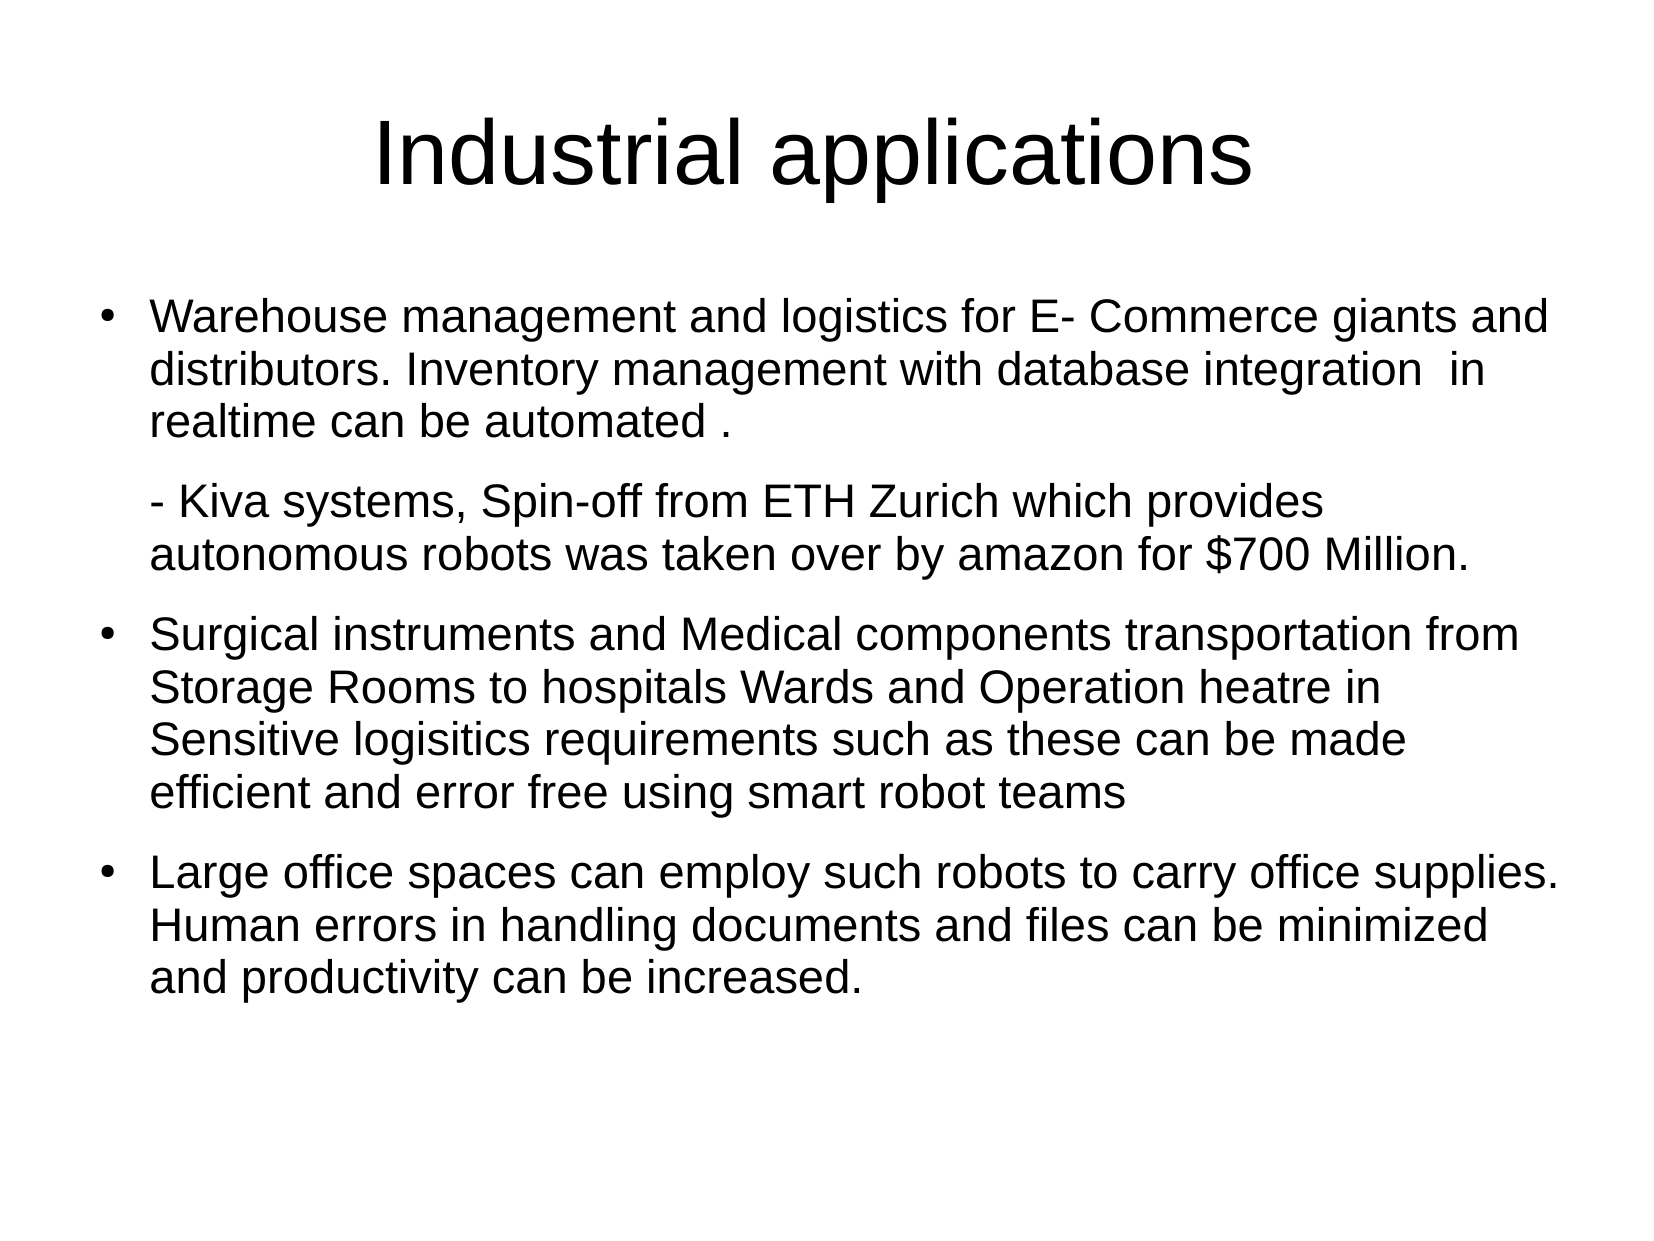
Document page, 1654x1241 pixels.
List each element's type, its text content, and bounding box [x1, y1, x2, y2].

title Industrial applications [82, 49, 1571, 257]
list Warehouse management and logistics for E- Commerce giants and distributors. Inventory management with database integration in realtime can be automated . - Kiva systems, Spin-off from ETH Zurich which provides autonomous robots was taken over by amazon for $700 Million. Surgical instruments and Medical components transportation from Storage Rooms to hospitals Wards and Operation heatre in Sensitive logisitics requirements such as these can be made efficient and error free using smart robot teams Large office spaces can employ such robots to carry office supplies. Human errors in handling documents and files can be minimized and productivity can be increased. [82, 290, 1571, 1010]
